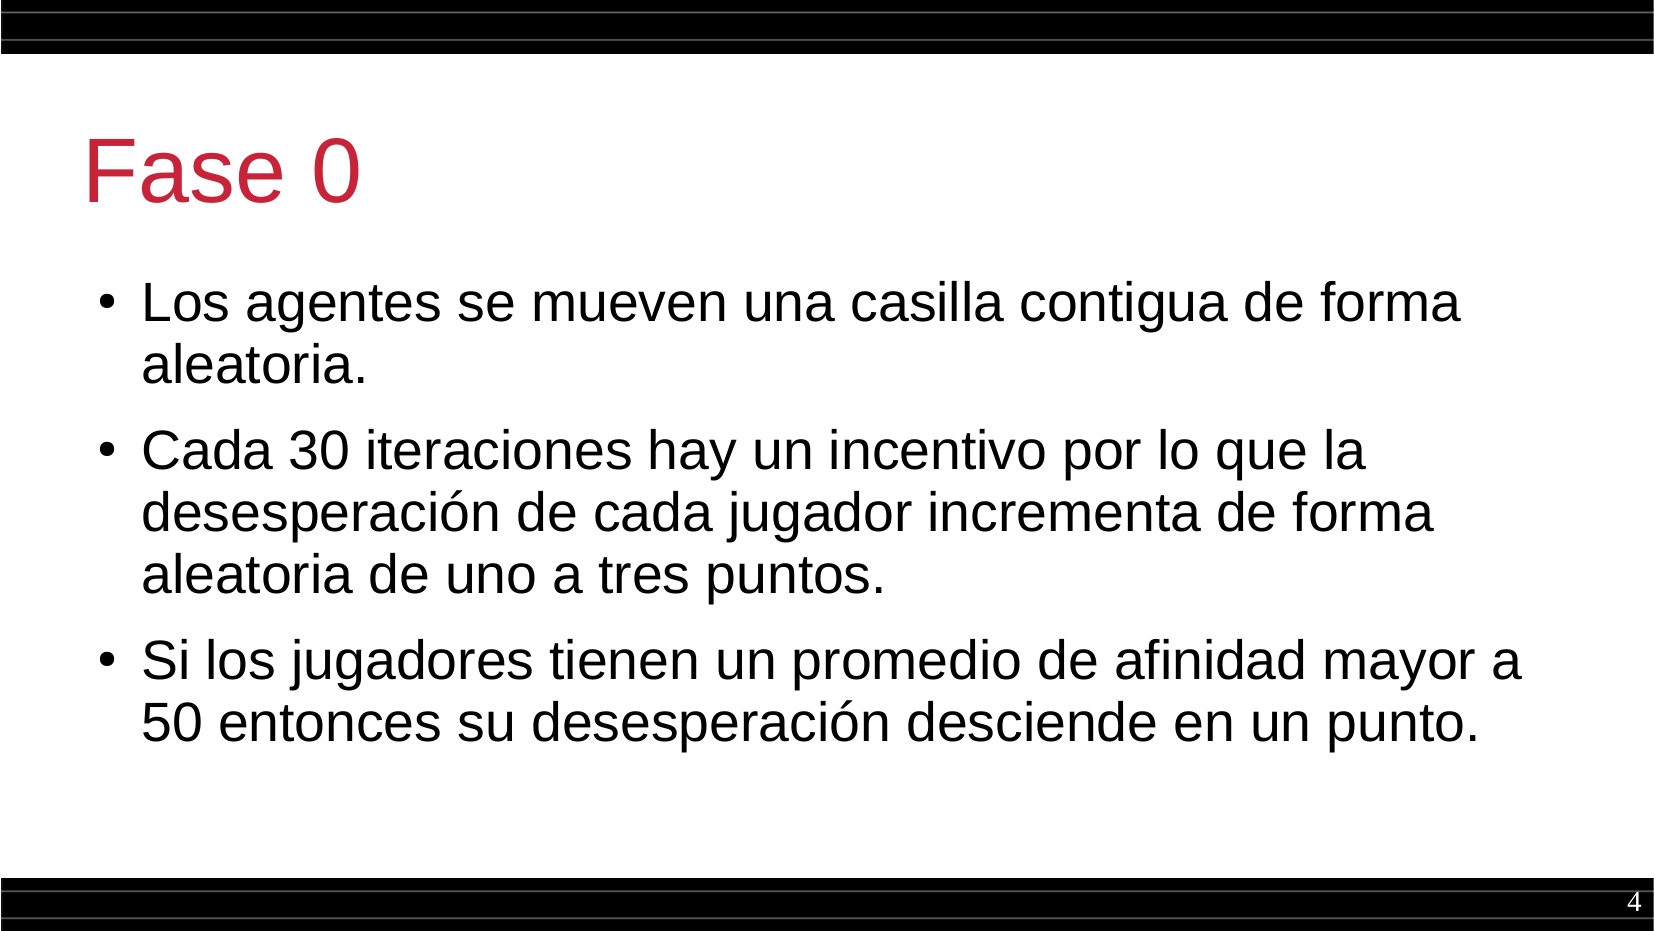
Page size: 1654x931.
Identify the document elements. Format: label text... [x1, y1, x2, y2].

list Los agentes se mueven una casilla contigua de forma aleatoria. Cada 30 iteraciones hay un incentivo por lo que la desesperación de cada jugador incrementa de forma aleatoria de uno a tres puntos. Si los jugadores tienen un promedio de afinidad mayor a 50 entonces su desesperación desciende en un punto. [82, 271, 1571, 758]
picture [1, 878, 1654, 931]
picture [1, 0, 1654, 54]
title Fase 0 [82, 92, 1571, 249]
